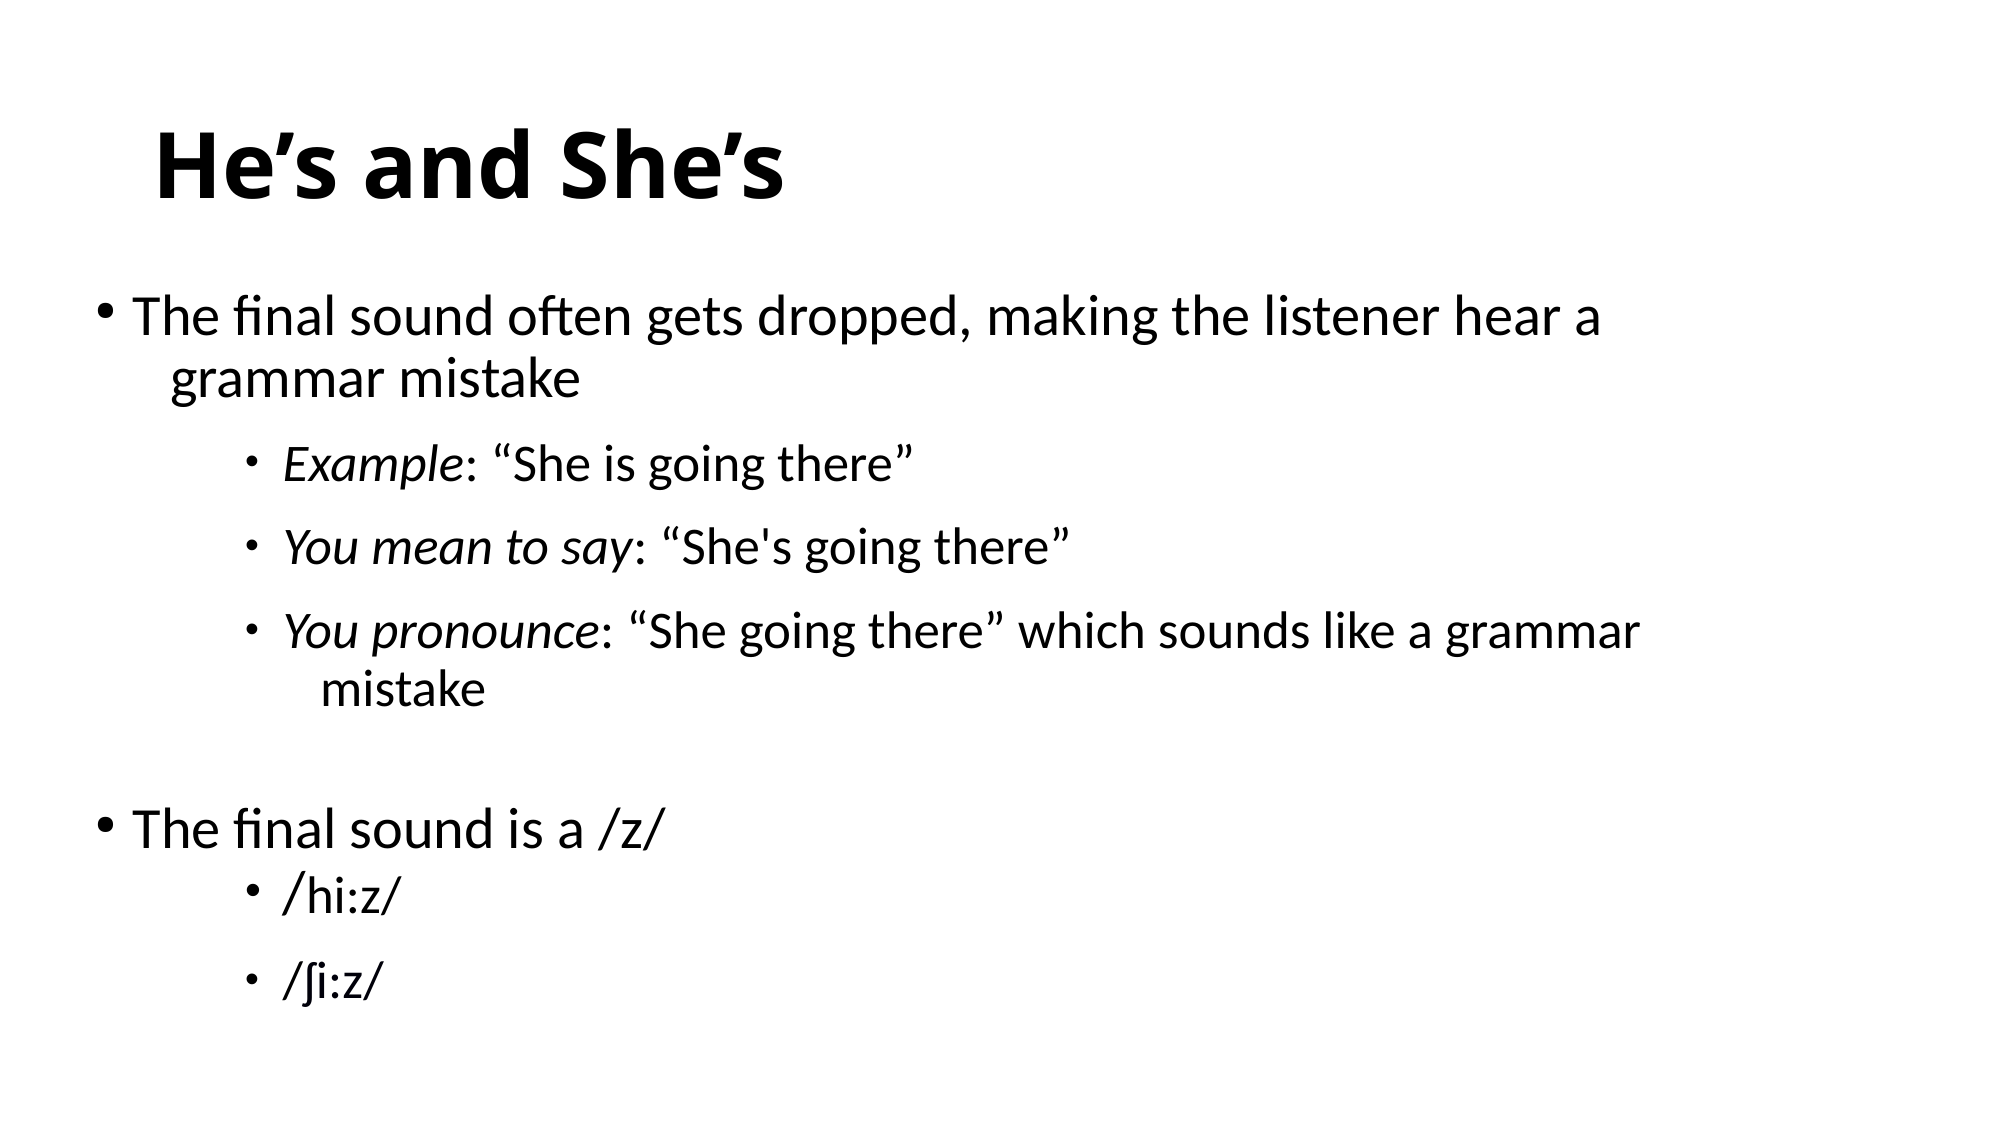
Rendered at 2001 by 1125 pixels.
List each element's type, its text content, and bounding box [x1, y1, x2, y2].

list The final sound often gets dropped, making the listener hear a grammar mistake Example: “She is going there” You mean to say: “She's going there” You pronounce: “She going there” which sounds like a grammar mistake The final sound is a /z/ /hi:z/ /ʃi:z/ [80, 277, 1822, 1049]
title He’s and She’s [137, 59, 1863, 278]
